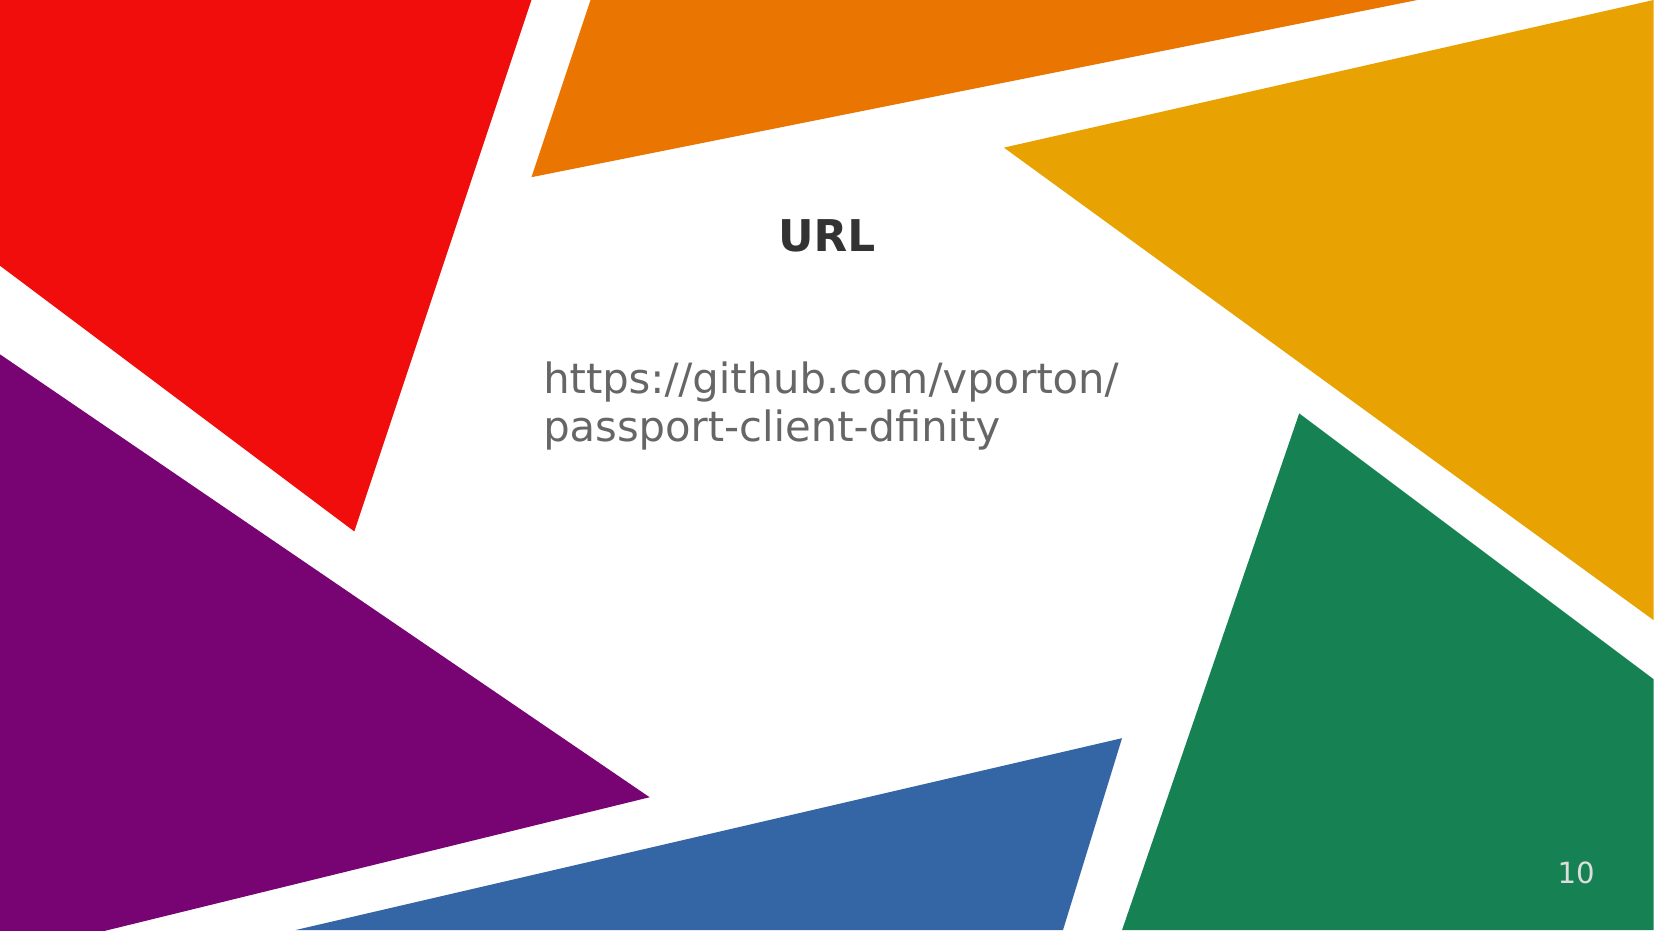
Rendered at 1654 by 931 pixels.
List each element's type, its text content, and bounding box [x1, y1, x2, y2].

list https://github.com/vporton/passport-client-dfinity [472, 354, 1182, 768]
title URL [472, 147, 1182, 325]
